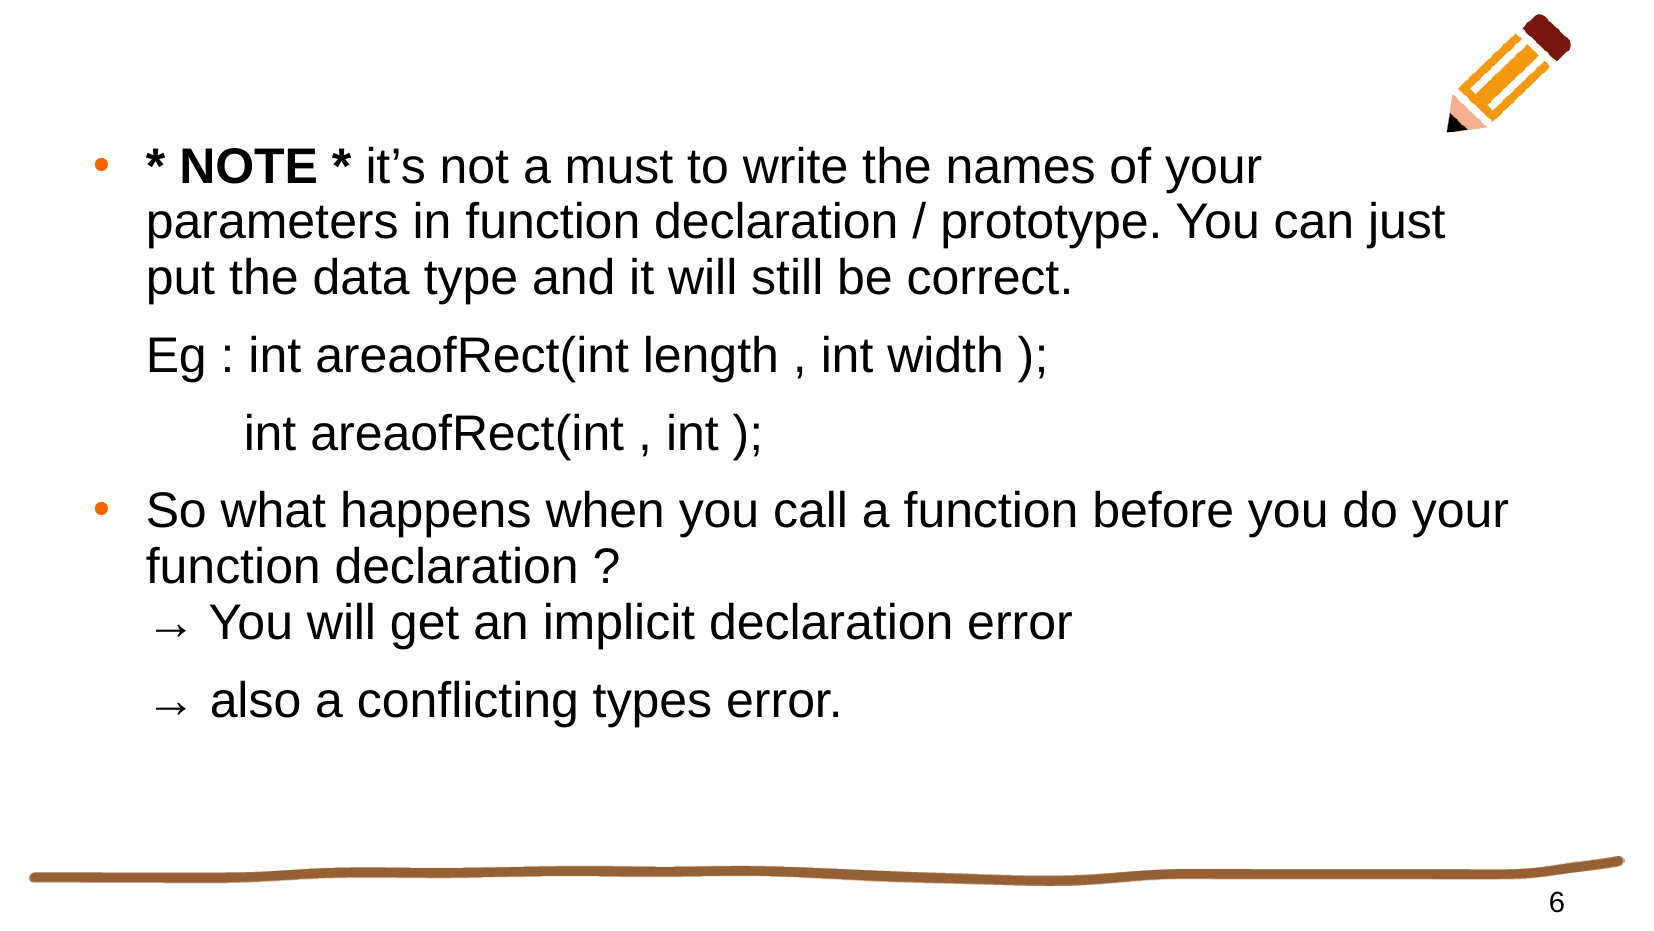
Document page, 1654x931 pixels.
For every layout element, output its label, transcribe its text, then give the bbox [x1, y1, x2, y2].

picture [1446, 14, 1571, 133]
picture [29, 856, 1625, 886]
list * NOTE * it’s not a must to write the names of your parameters in function declaration / prototype. You can just put the data type and it will still be correct. Eg : int areaofRect(int length , int width ); int areaofRect(int , int ); So what happens when you call a function before you do your function declaration ? → You will get an implicit declaration error → also a conflicting types error. [75, 137, 1524, 788]
